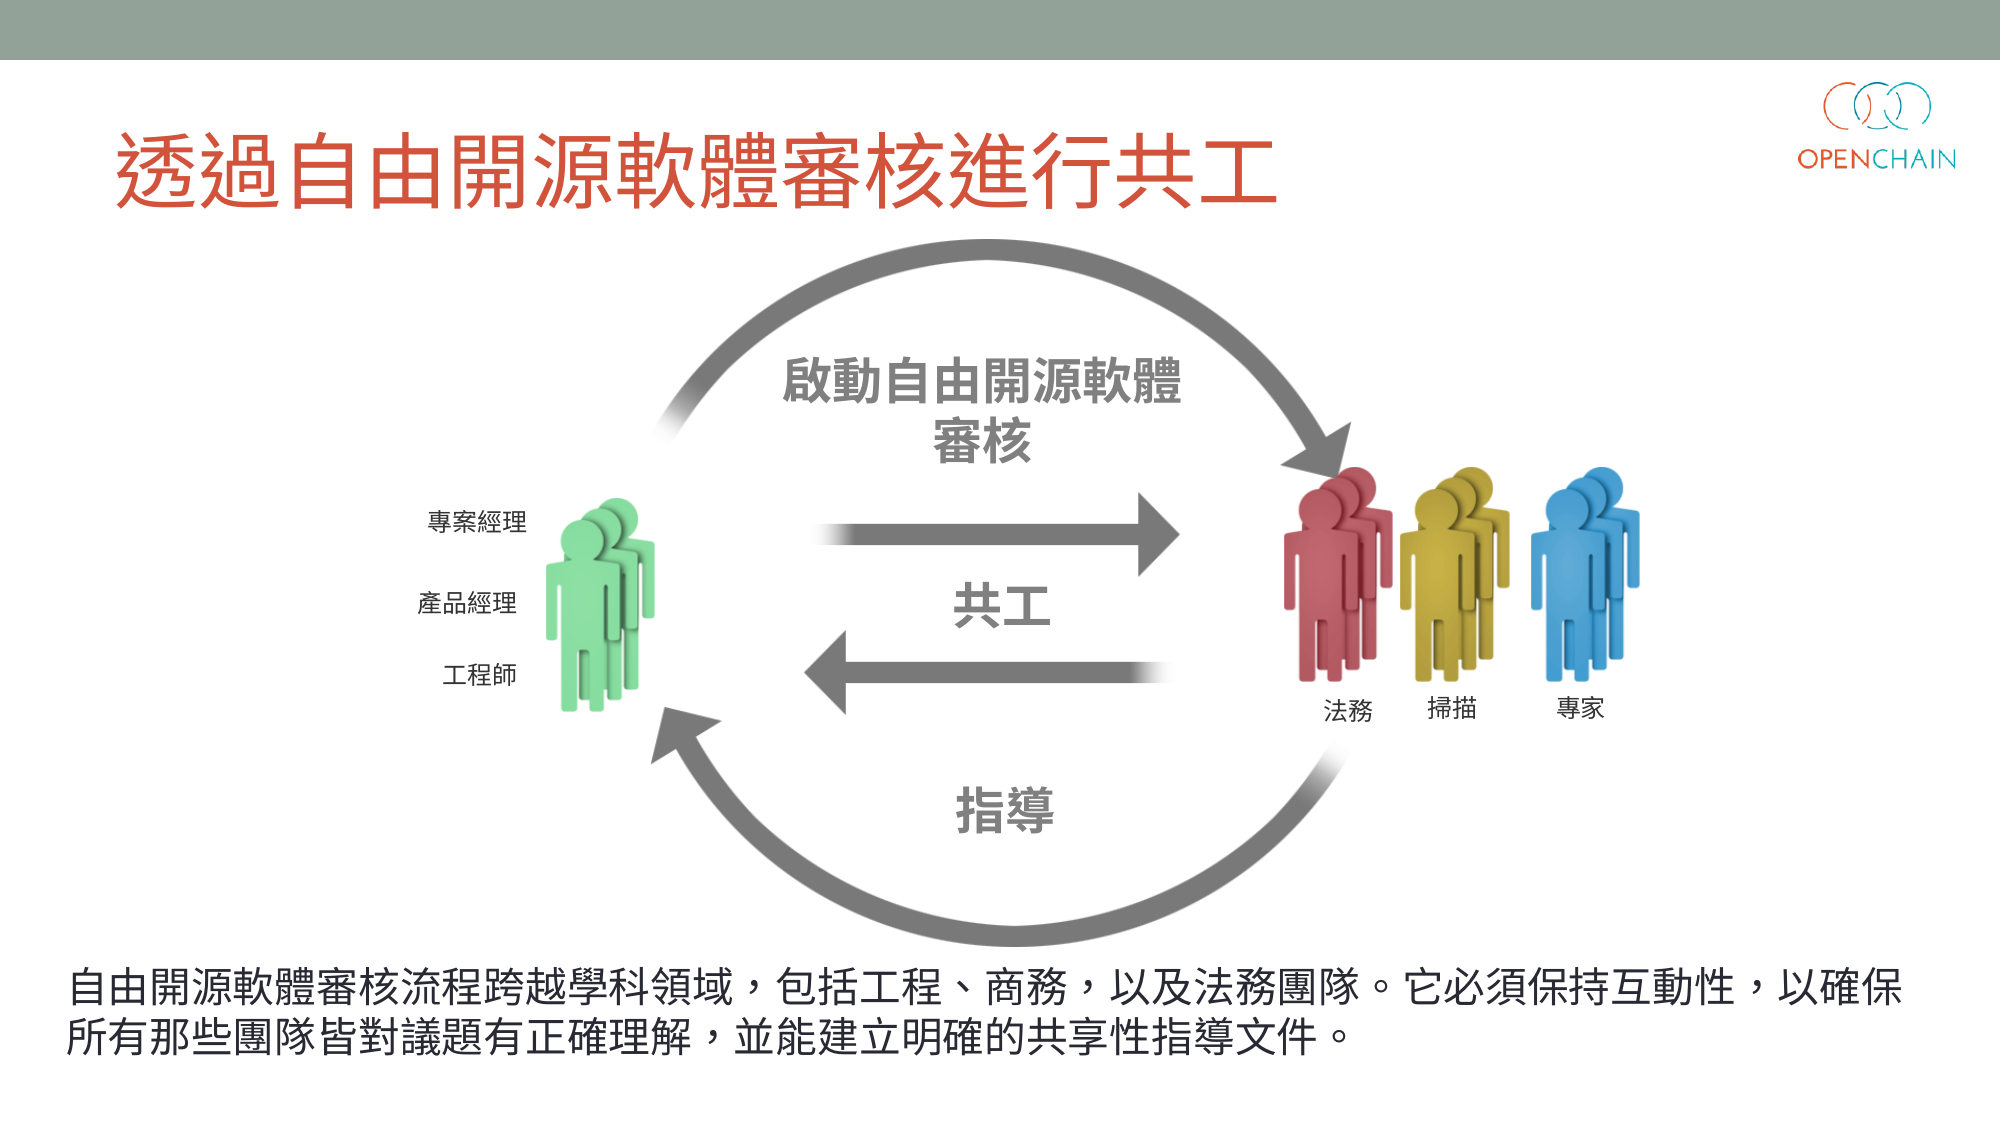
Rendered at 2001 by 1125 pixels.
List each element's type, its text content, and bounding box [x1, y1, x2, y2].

text_box 法務 [1297, 687, 1357, 708]
title 透過自由開源軟體審核進行共工 [99, 87, 1900, 250]
text_box 共工 [928, 567, 1078, 643]
text_box 工程師 [398, 652, 533, 698]
picture [1798, 82, 1955, 169]
text_box 專家 [1468, 685, 1622, 731]
text_box 法務 [1352, 709, 1389, 734]
picture [1531, 467, 1640, 682]
text_box 指導 [883, 772, 1128, 848]
picture [650, 239, 1393, 682]
text_box 專案經理 [309, 498, 543, 544]
text_box 產品經理 [308, 579, 533, 626]
picture [1400, 467, 1510, 682]
picture [810, 492, 1180, 577]
text_box 掃描 [1357, 685, 1468, 731]
text_box 啟動自由開源軟體審核 [753, 342, 1211, 479]
list 自由開源軟體審核流程跨越學科領域，包括工程、商務，以及法務團隊。它必須保持互動性，以確保所有那些團隊皆對議題有正確理解，並能建立明確的共享性指導文件。 [51, 953, 1925, 1125]
picture [546, 498, 1352, 947]
